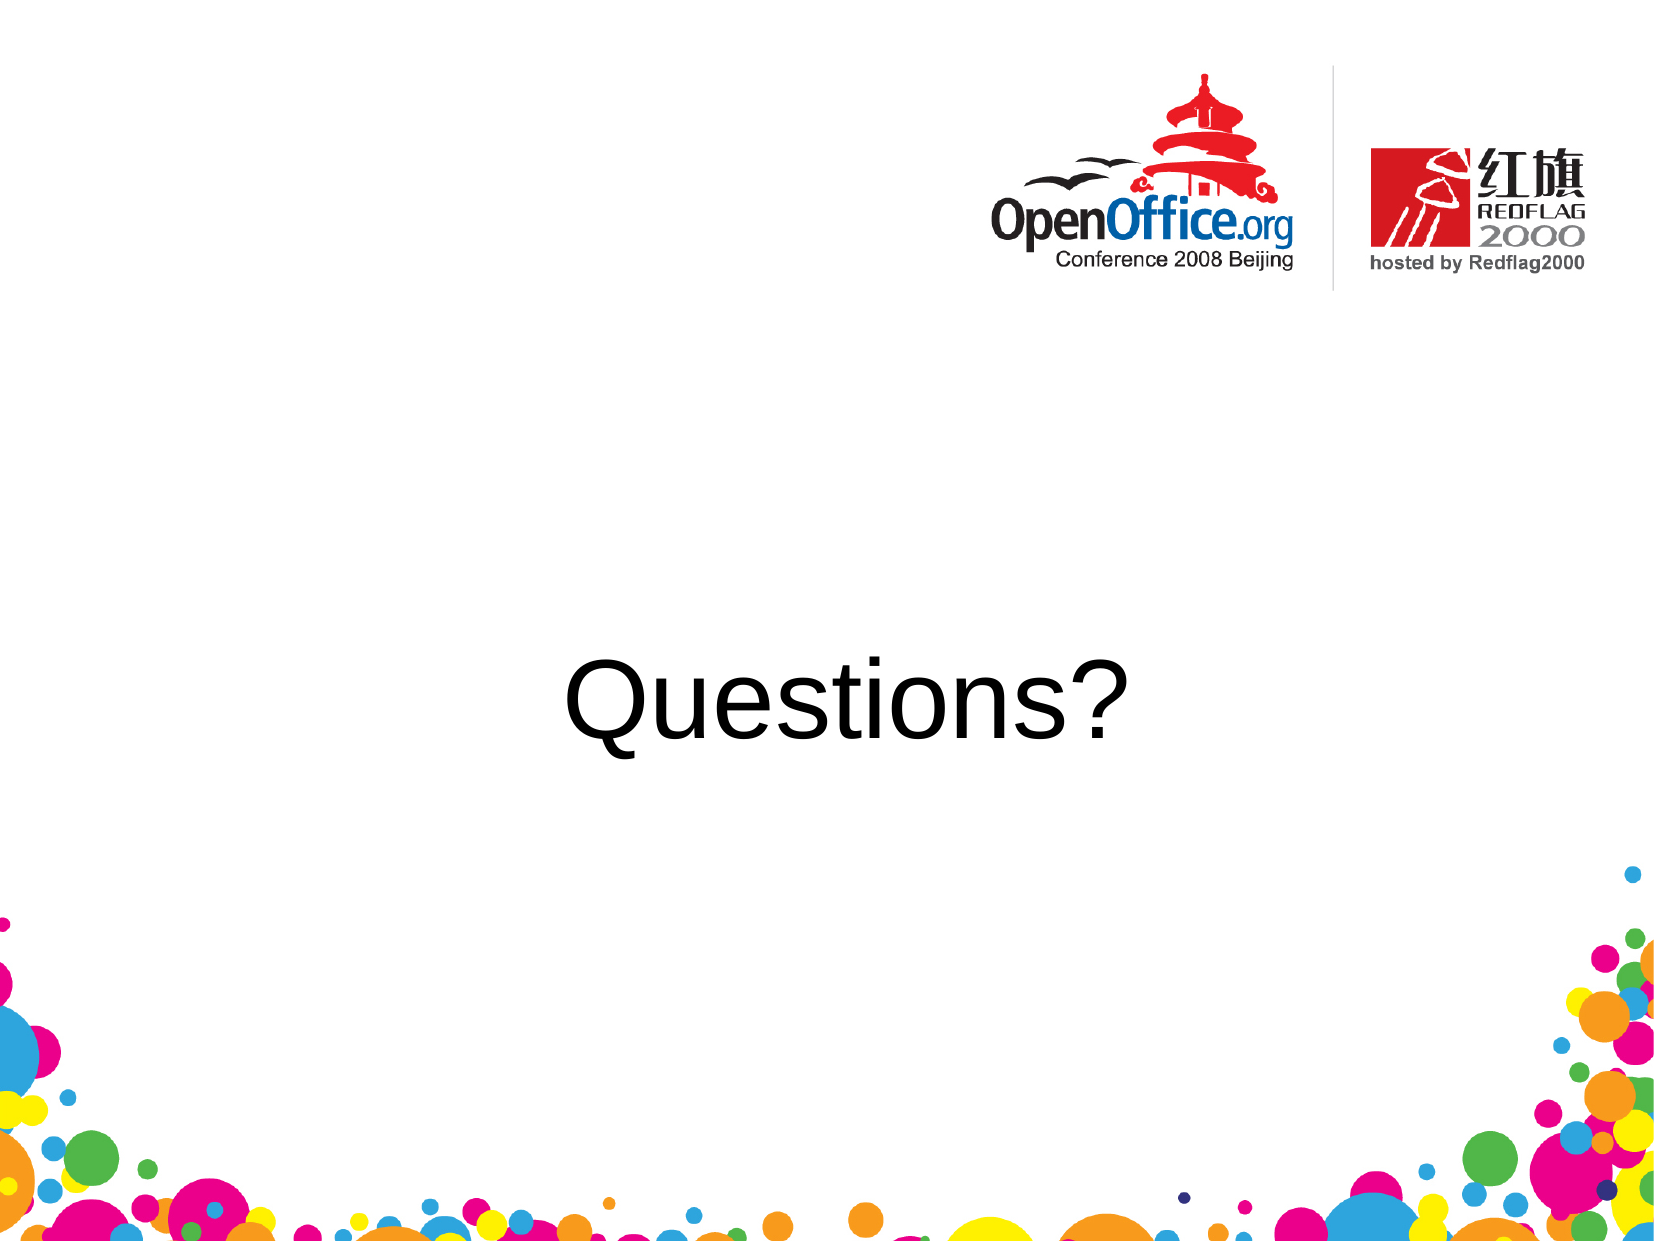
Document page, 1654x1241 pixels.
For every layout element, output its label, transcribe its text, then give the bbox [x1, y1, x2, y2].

title [82, 49, 1571, 257]
picture [0, 0, 1654, 1241]
subtitle Questions? [82, 297, 1571, 1102]
